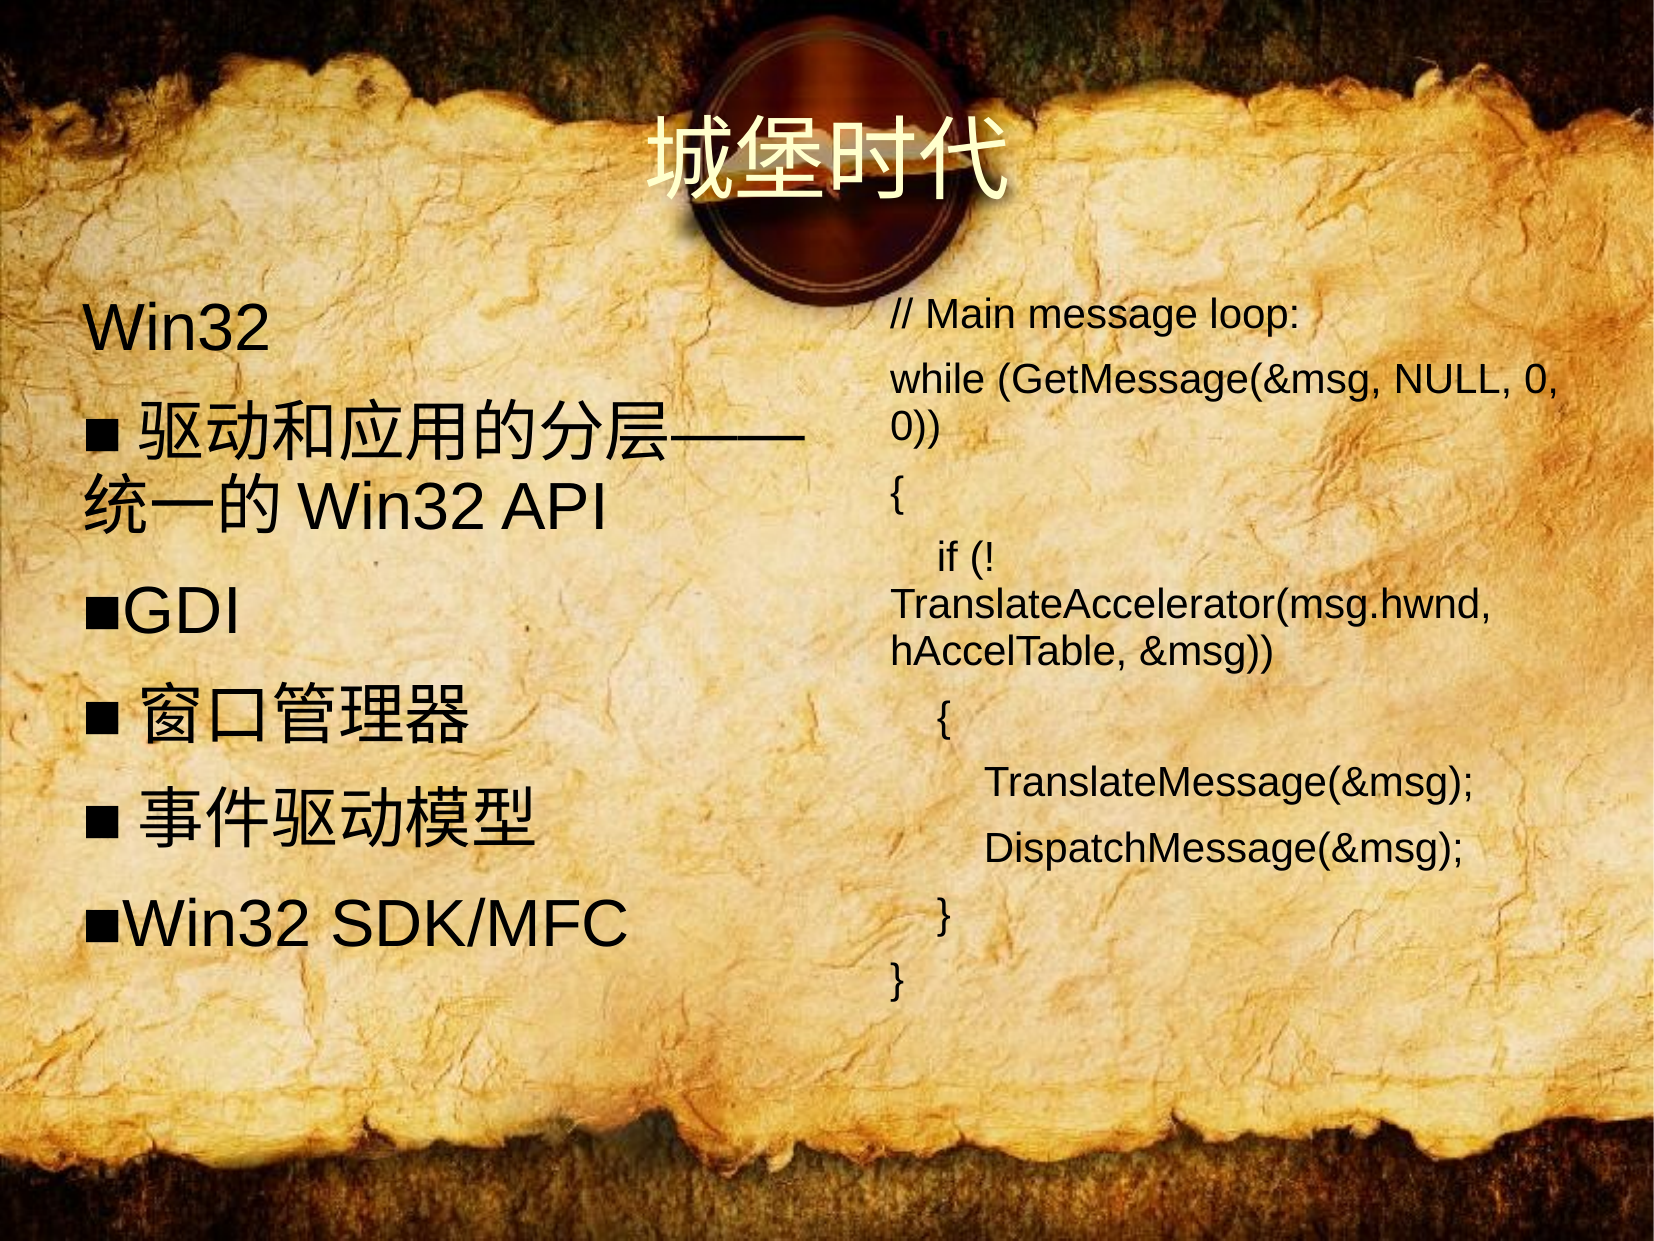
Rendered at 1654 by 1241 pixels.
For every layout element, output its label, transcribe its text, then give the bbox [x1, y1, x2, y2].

list Win32 ■驱动和应用的分层——统一的Win32 API ■GDI ■窗口管理器 ■事件驱动模型 ■Win32 SDK/MFC [82, 290, 809, 1010]
list // Main message loop: while (GetMessage(&msg, NULL, 0, 0)) { if (!TranslateAccelerator(msg.hwnd, hAccelTable, &msg)) { TranslateMessage(&msg); DispatchMessage(&msg); } } [845, 290, 1572, 1010]
title 城堡时代 [82, 49, 1571, 257]
picture [0, 0, 1654, 1241]
